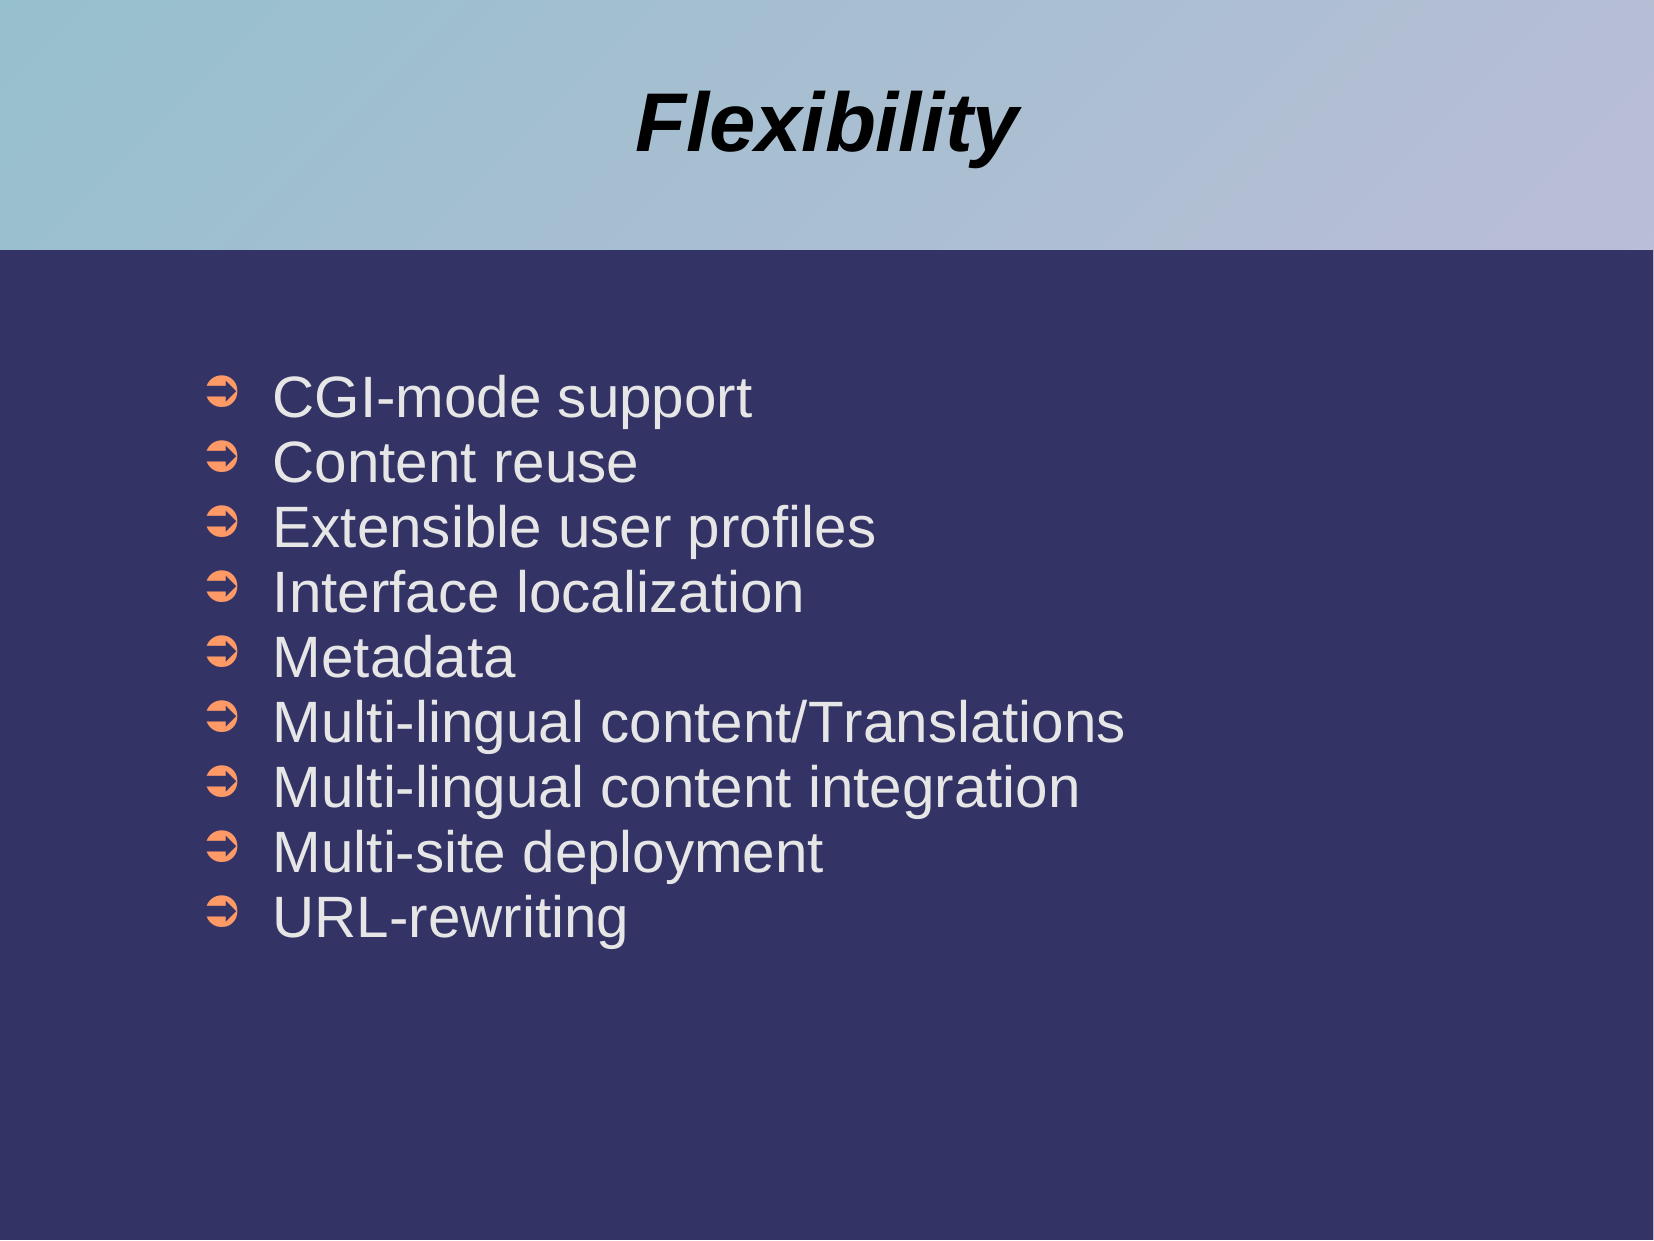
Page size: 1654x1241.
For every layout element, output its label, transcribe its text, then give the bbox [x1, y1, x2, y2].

title Flexibility [121, 19, 1534, 227]
list CGI-mode support Content reuse Extensible user profiles Interface localization Metadata Multi-lingual content/Translations Multi-lingual content integration Multi-site deployment URL-rewriting [178, 364, 1570, 1147]
